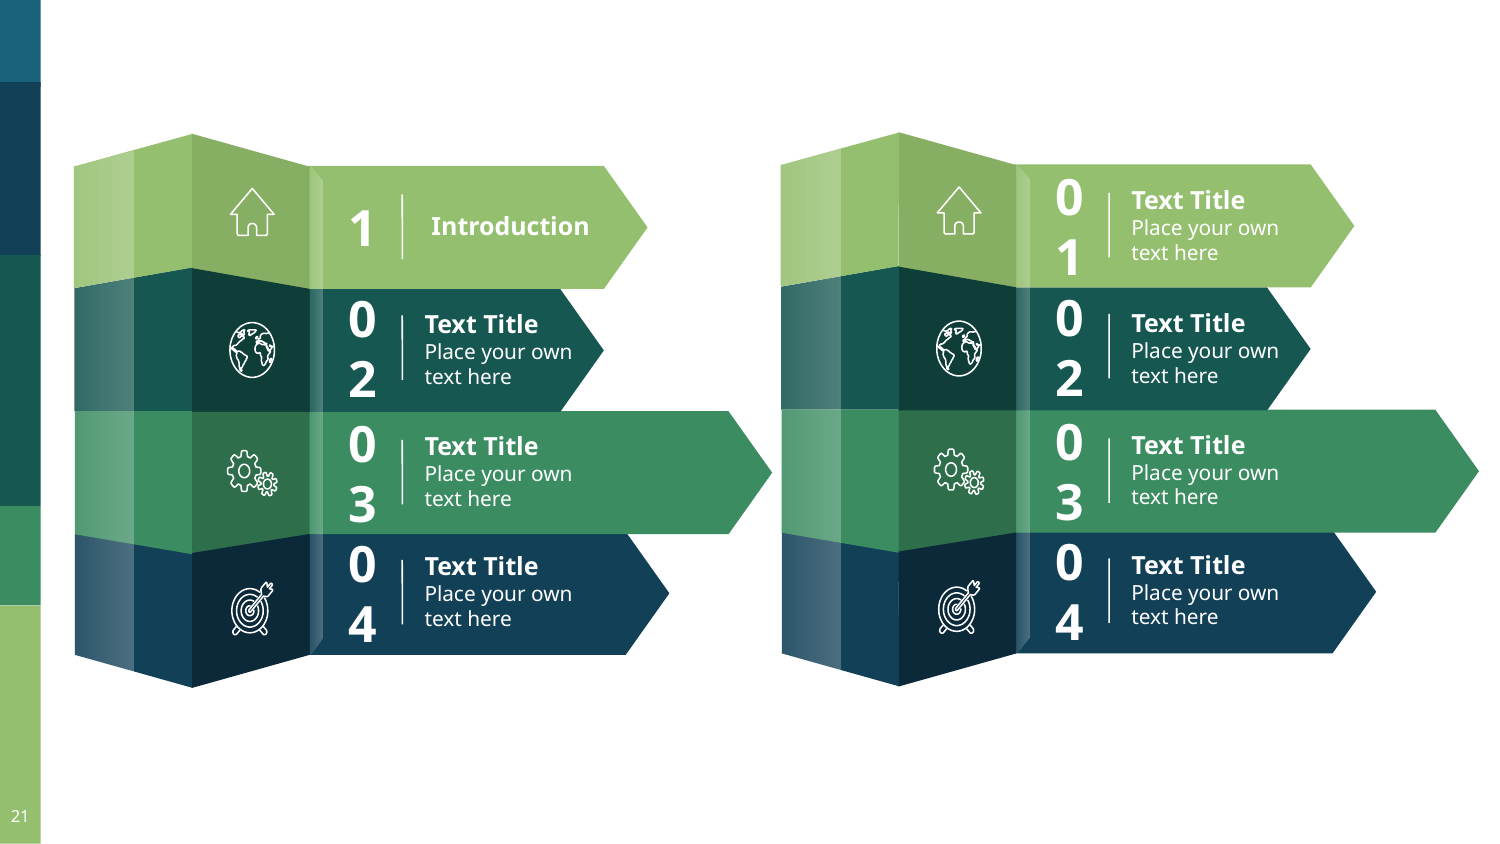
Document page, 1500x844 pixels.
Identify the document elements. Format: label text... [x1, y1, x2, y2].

text_box 02 [357, 310, 367, 331]
text_box Text Title Place your own text here [1116, 190, 1311, 264]
text_box [595, 337, 604, 363]
text_box 01 [1030, 188, 1109, 263]
text_box 03 [357, 435, 367, 456]
text_box 02 [1030, 309, 1109, 384]
text_box [776, 132, 1479, 689]
text_box Text Title Place your own text here [409, 426, 595, 521]
text_box 02 [323, 310, 403, 385]
text_box 03 [1030, 433, 1109, 508]
slide_number <number> [0, 790, 49, 844]
text_box 03 [323, 435, 403, 510]
text_box [1302, 336, 1311, 362]
text_box Text Title Place your own text here [1116, 312, 1302, 388]
text_box 04 [1064, 553, 1074, 574]
text_box [69, 133, 773, 691]
text_box 04 [357, 555, 367, 576]
text_box 04 [1063, 614, 1071, 627]
text_box Text Title Place your own text here [409, 546, 595, 641]
text_box 1 [323, 189, 403, 264]
text_box Text Title Place your own text here [409, 313, 595, 390]
text_box 04 [1030, 553, 1109, 628]
text_box 01 [1064, 188, 1074, 209]
text_box [642, 219, 648, 236]
text_box 03 [1064, 433, 1074, 454]
text_box 02 [1064, 309, 1074, 330]
text_box Introduction [416, 191, 642, 265]
text_box 04 [323, 555, 403, 629]
text_box Text Title Place your own text here [1116, 544, 1302, 639]
text_box Text Title Place your own text here [1116, 424, 1302, 519]
text_box 04 [356, 616, 364, 629]
